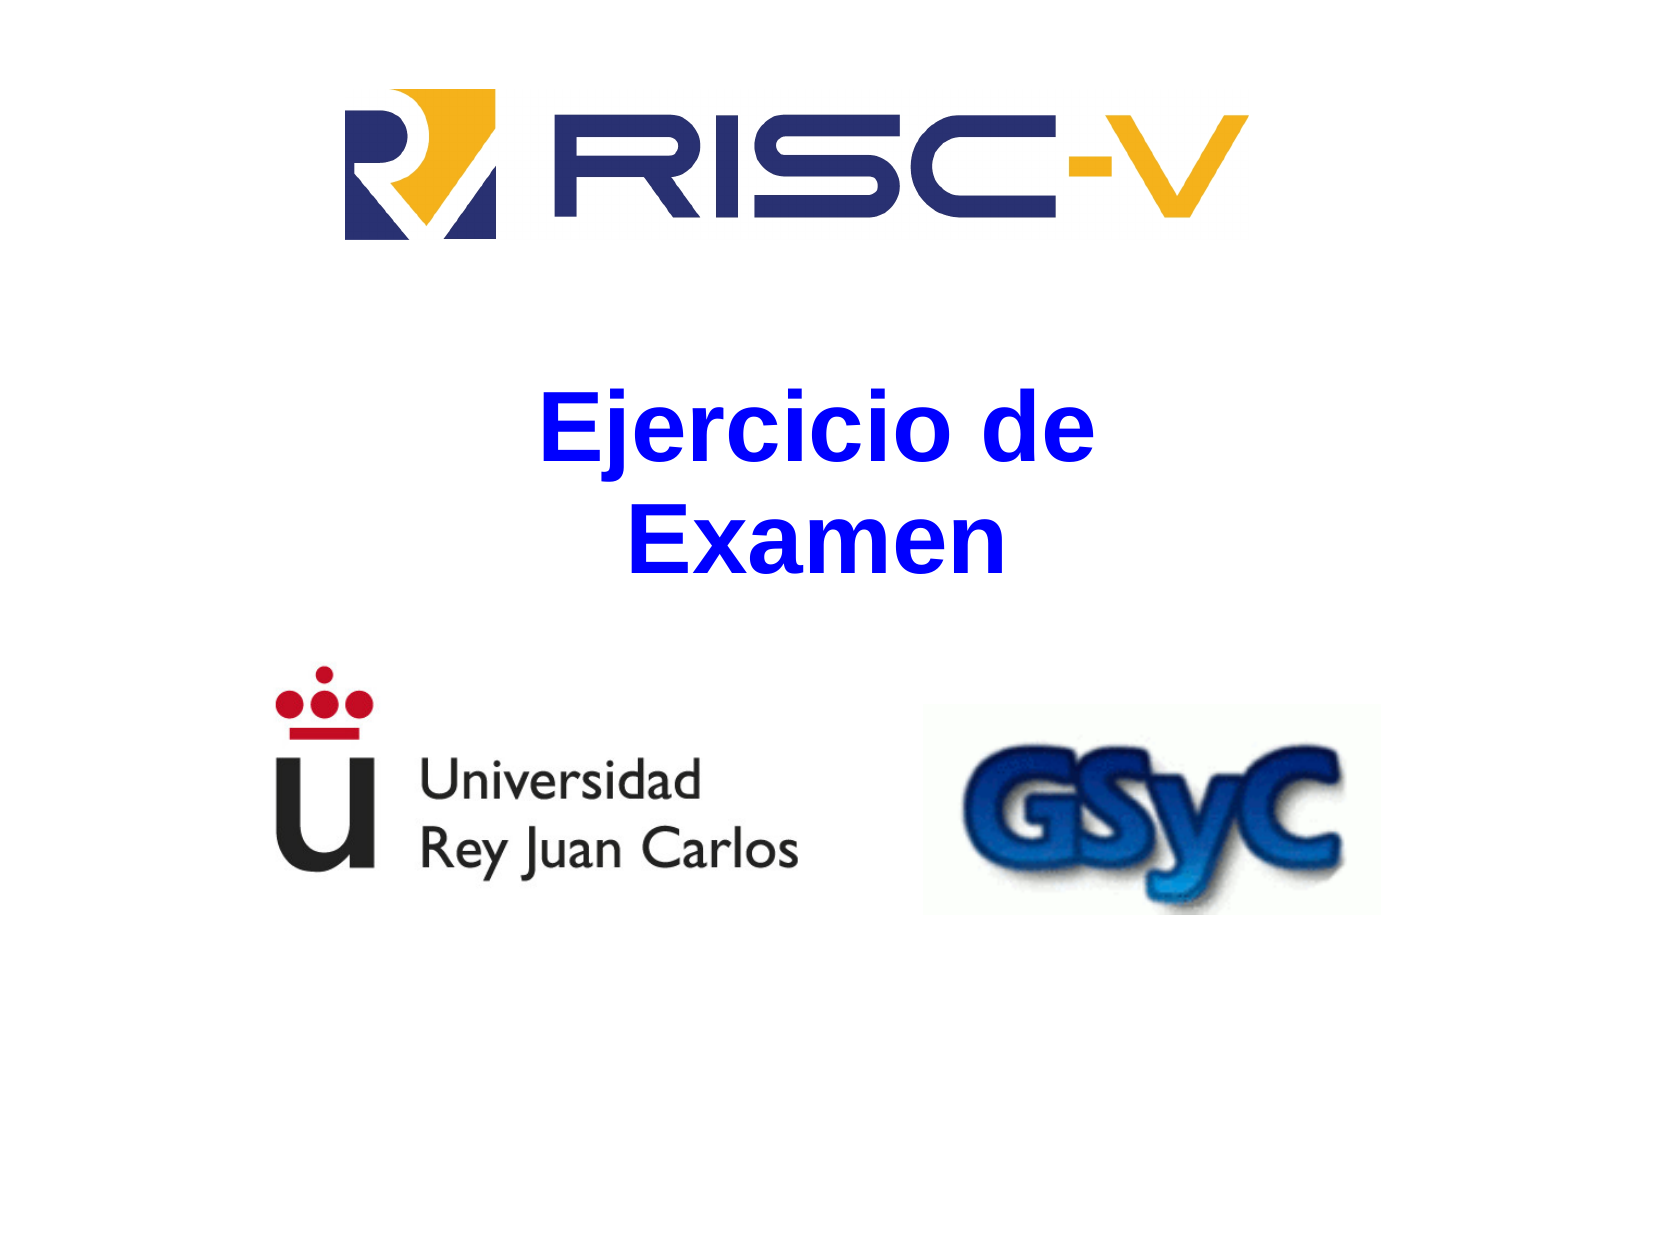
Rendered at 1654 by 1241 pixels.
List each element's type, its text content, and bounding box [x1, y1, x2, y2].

picture [345, 89, 1249, 241]
picture [923, 704, 1381, 916]
picture [241, 651, 826, 901]
title Ejercicio de Examen [180, 315, 1456, 651]
